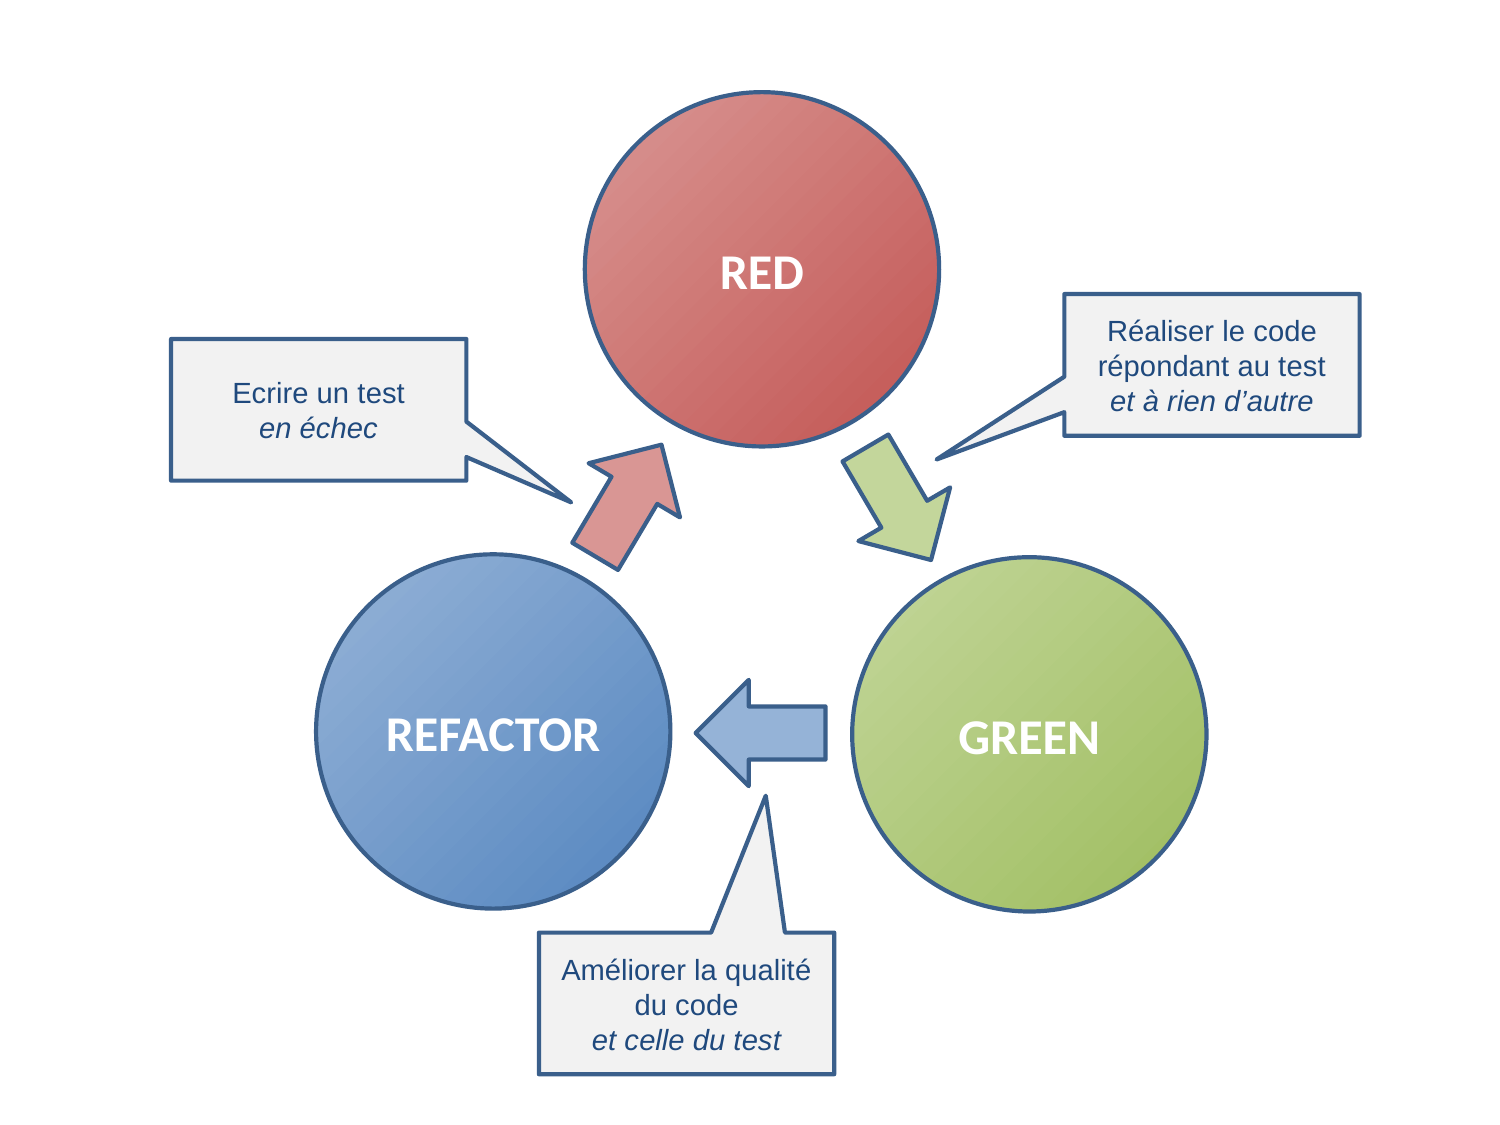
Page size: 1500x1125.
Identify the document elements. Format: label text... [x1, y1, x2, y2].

text_box [695, 679, 826, 787]
text_box RED [584, 92, 940, 447]
text_box GREEN [852, 557, 1207, 912]
text_box Réaliser le code répondant au test et à rien d’autre [936, 294, 1360, 460]
text_box [842, 434, 951, 561]
text_box REFACTOR [316, 554, 671, 909]
text_box [572, 444, 681, 570]
text_box Améliorer la qualité du code et celle du test [538, 795, 835, 1075]
text_box Ecrire un test en échec [171, 338, 572, 503]
